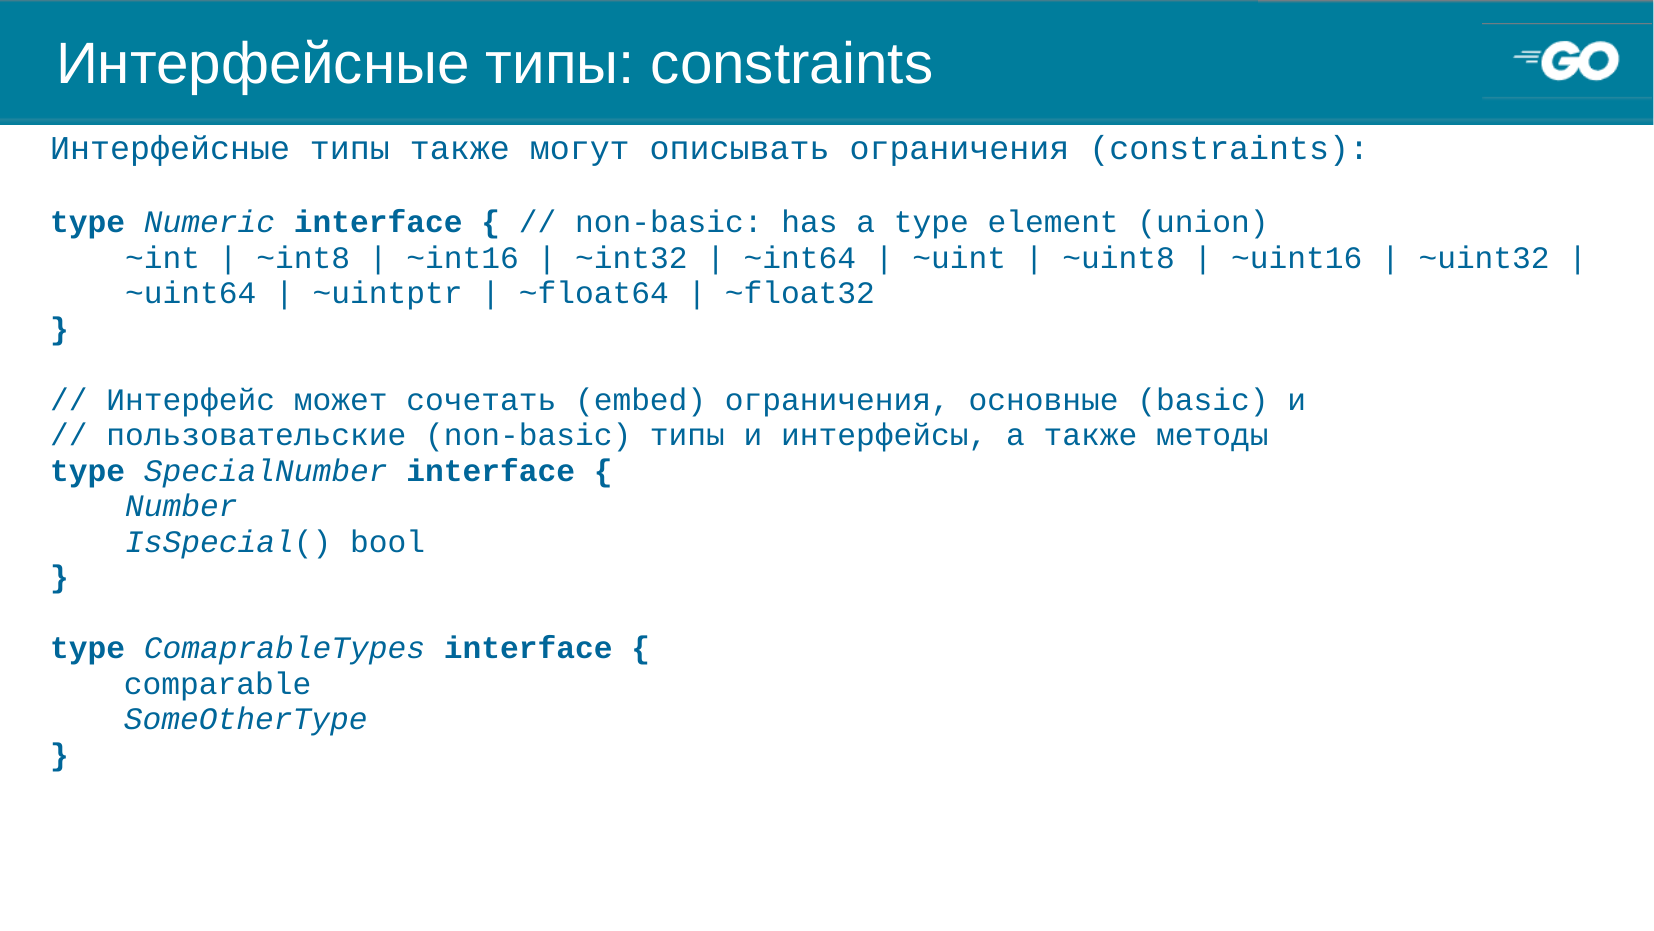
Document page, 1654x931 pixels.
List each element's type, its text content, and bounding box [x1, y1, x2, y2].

text_box Интерфейсные типы: constraints [41, 23, 1495, 104]
text_box Интерфейсные типы также могут описывать ограничения (constraints): type Numeric interface { // non-basic: has a type element (union) ~int | ~int8 | ~int16 | ~int32 | ~int64 | ~uint | ~uint8 | ~uint16 | ~uint32 | ~uint64 | ~uintptr | ~float64 | ~float32 } // Интерфейс может сочетать (embed) ограничения, основные (basic) и // пользовательские (non-basic) типы и интерфейсы, а также методы type SpecialNumber interface { Number IsSpecial() bool } type ComaprableTypes interface { comparable SomeOtherType } [35, 124, 1619, 898]
picture [1542, 41, 1619, 81]
